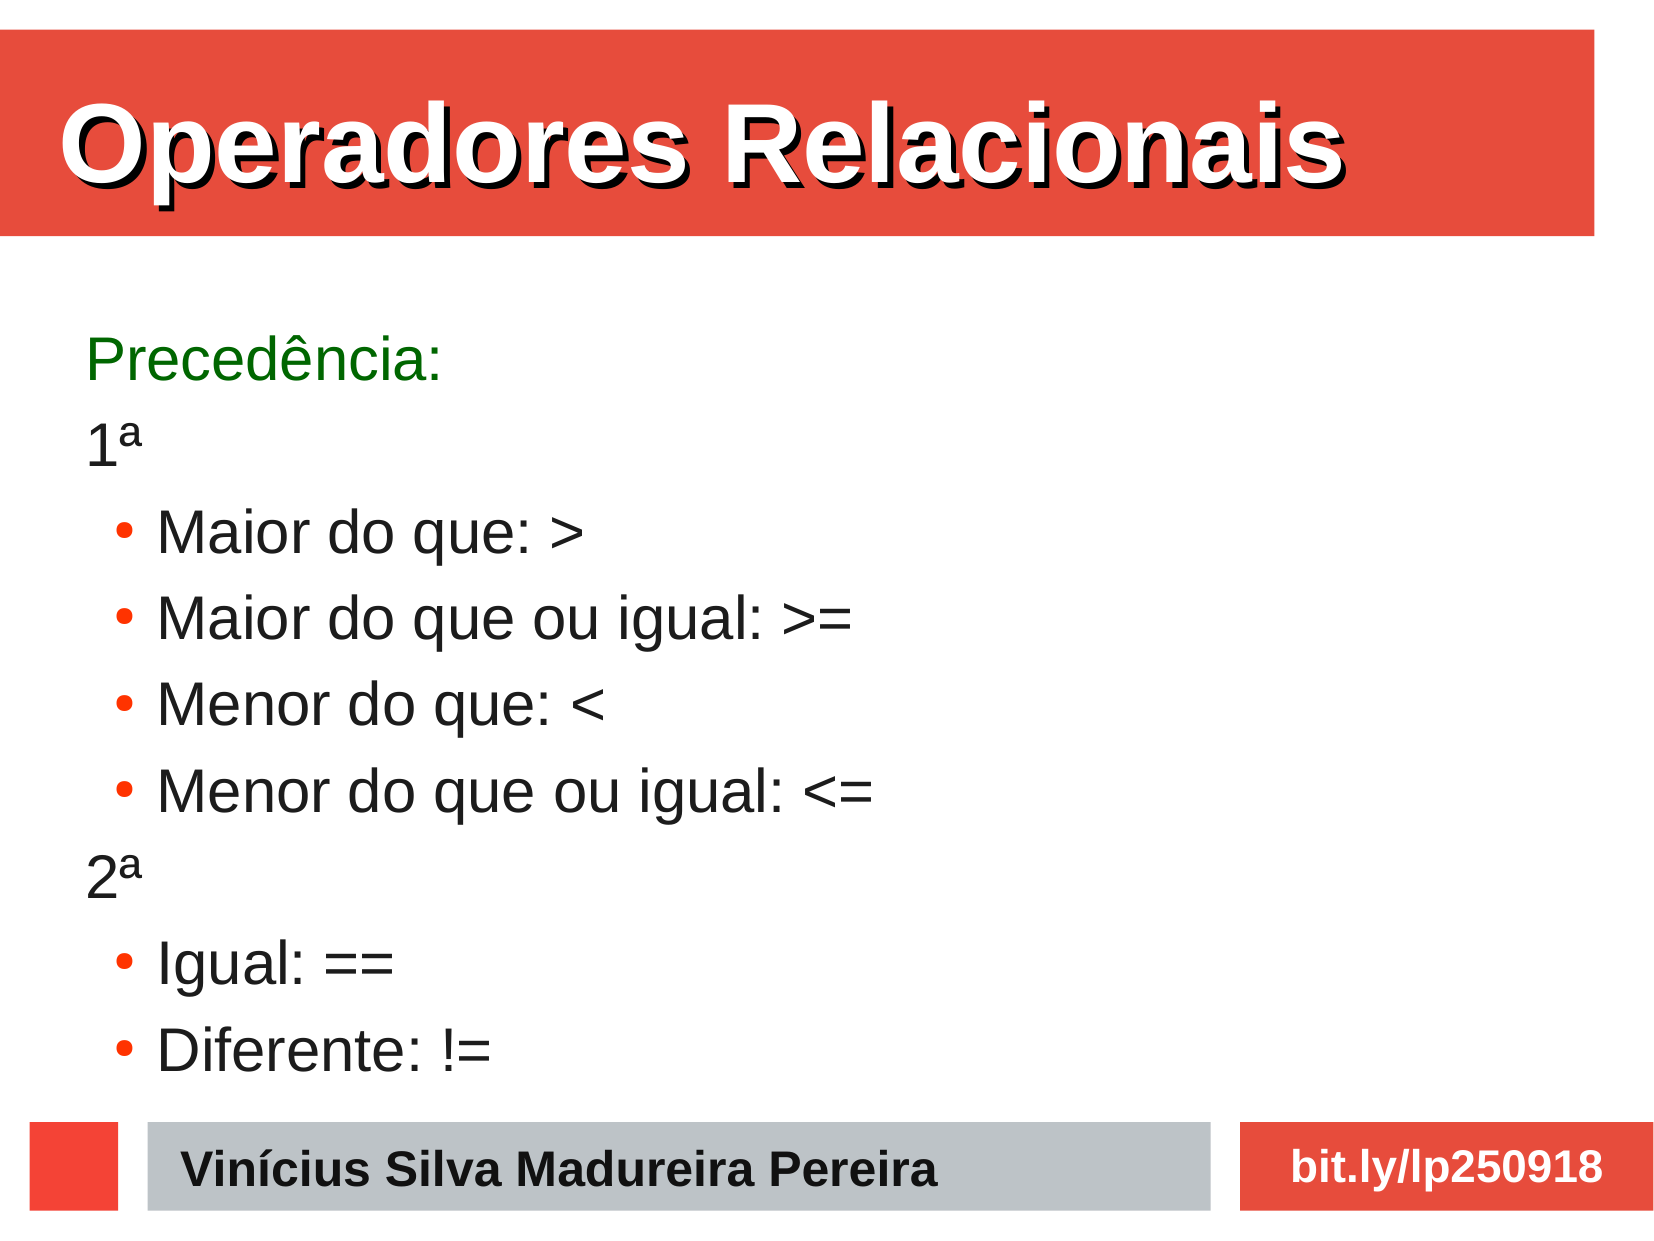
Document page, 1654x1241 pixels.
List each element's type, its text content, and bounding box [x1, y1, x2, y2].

title Operadores Relacionais [59, 59, 1595, 207]
text_box bit.ly/lp250918 [1228, 1133, 1654, 1205]
text_box Vinícius Silva Madureira Pereira [165, 1133, 1170, 1205]
list Precedência: 1ª Maior do que: > Maior do que ou igual: >= Menor do que: < Menor do que ou igual: <= 2ª Igual: == Diferente: != [59, 324, 1565, 1093]
